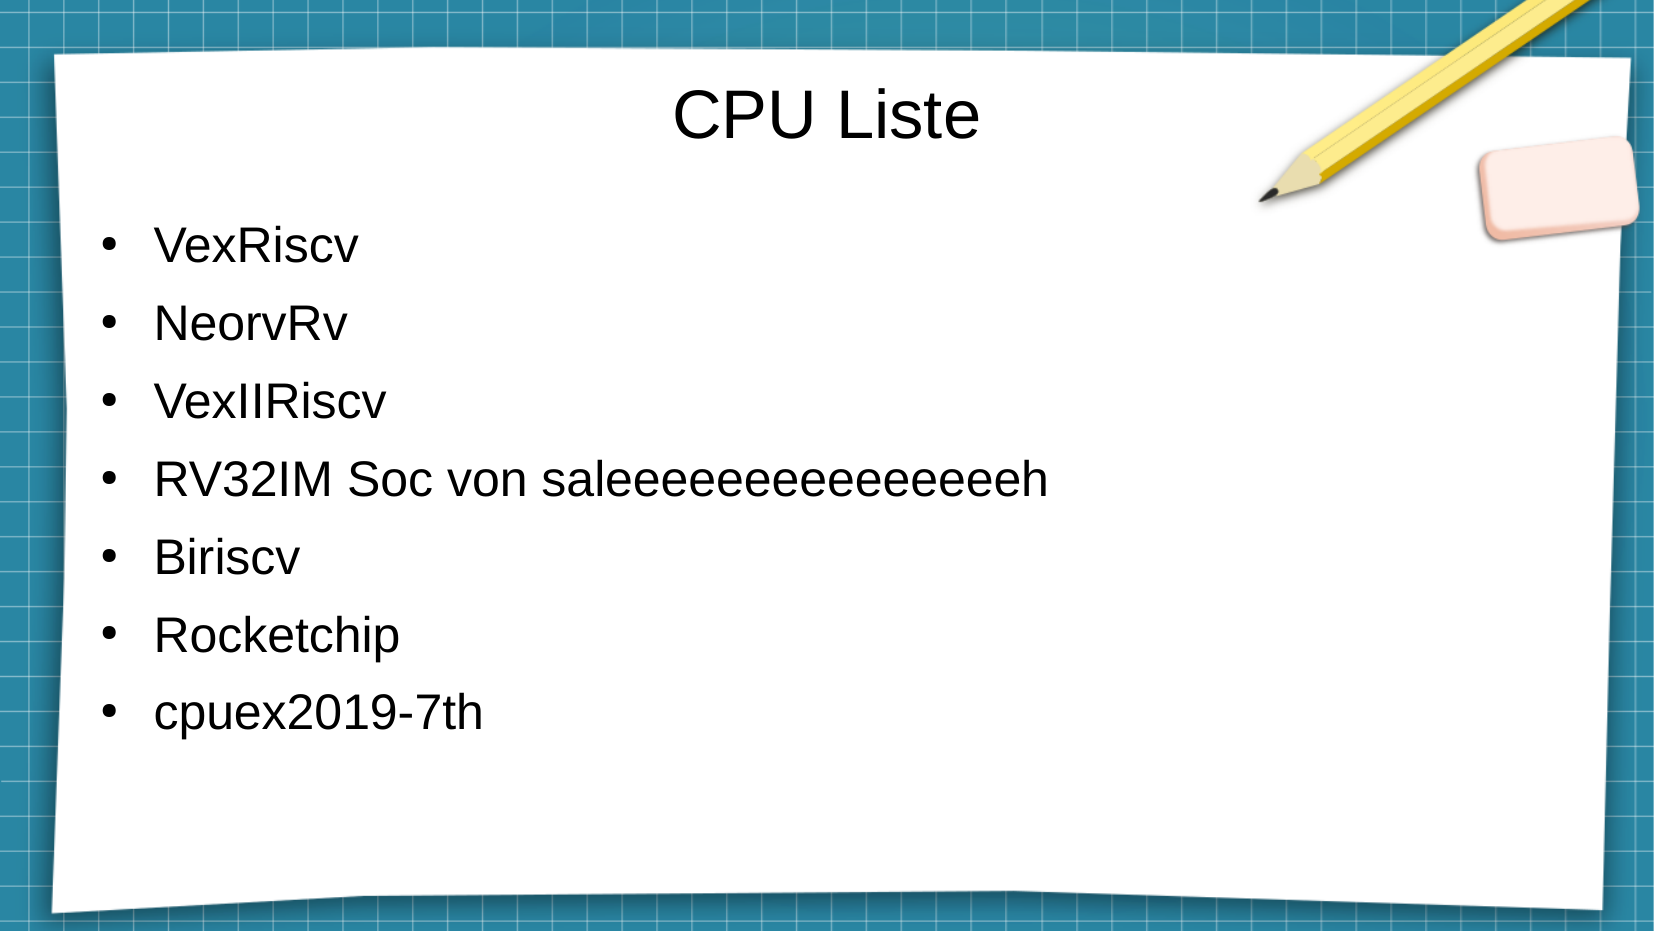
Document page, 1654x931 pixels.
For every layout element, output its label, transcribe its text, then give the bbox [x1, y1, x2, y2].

picture [0, 0, 1654, 931]
list VexRiscv NeorvRv VexIIRiscv RV32IM Soc von saleeeeeeeeeeeeeeeh Biriscv Rocketchip cpuex2019-7th [82, 217, 1571, 758]
title CPU Liste [82, 37, 1571, 193]
